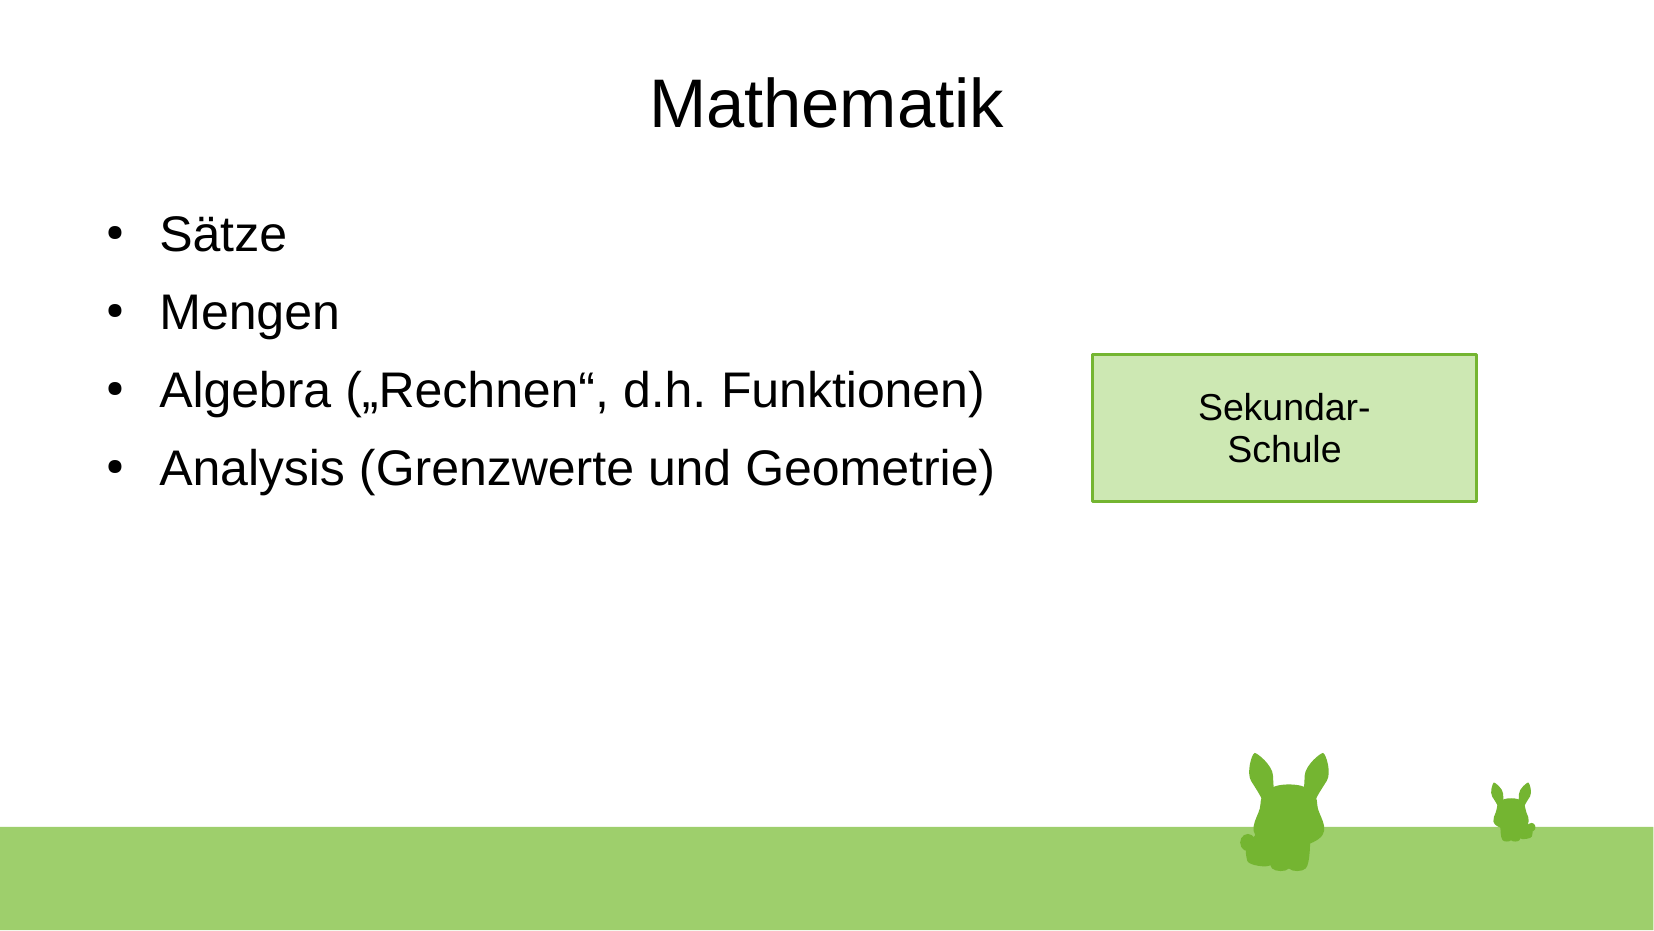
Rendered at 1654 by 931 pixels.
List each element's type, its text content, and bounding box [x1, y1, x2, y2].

text_box Sekundar- Schule [1092, 354, 1477, 502]
list Sätze Mengen Algebra („Rechnen“, d.h. Funktionen) Analysis (Grenzwerte und Geometrie) [88, 206, 1565, 739]
title Mathematik [88, 29, 1565, 178]
